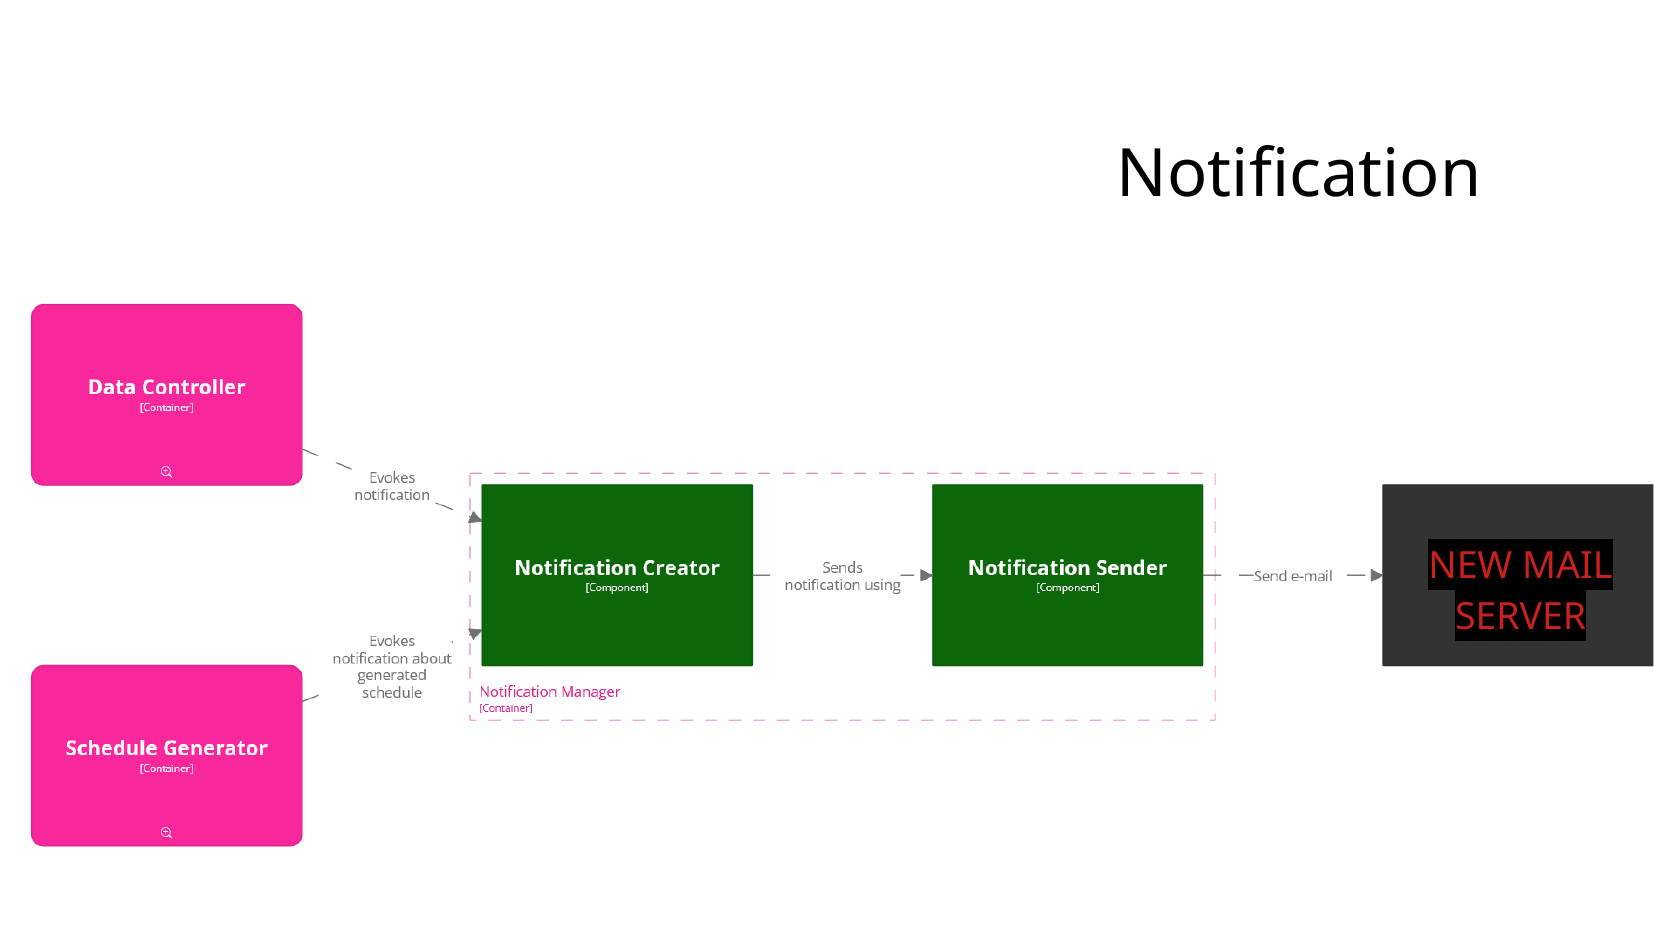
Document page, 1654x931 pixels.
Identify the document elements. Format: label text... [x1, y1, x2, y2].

picture [0, 206, 1654, 886]
text_box Notification Manager [974, 118, 1625, 206]
text_box NEW MAIL SERVER [1387, 531, 1654, 632]
